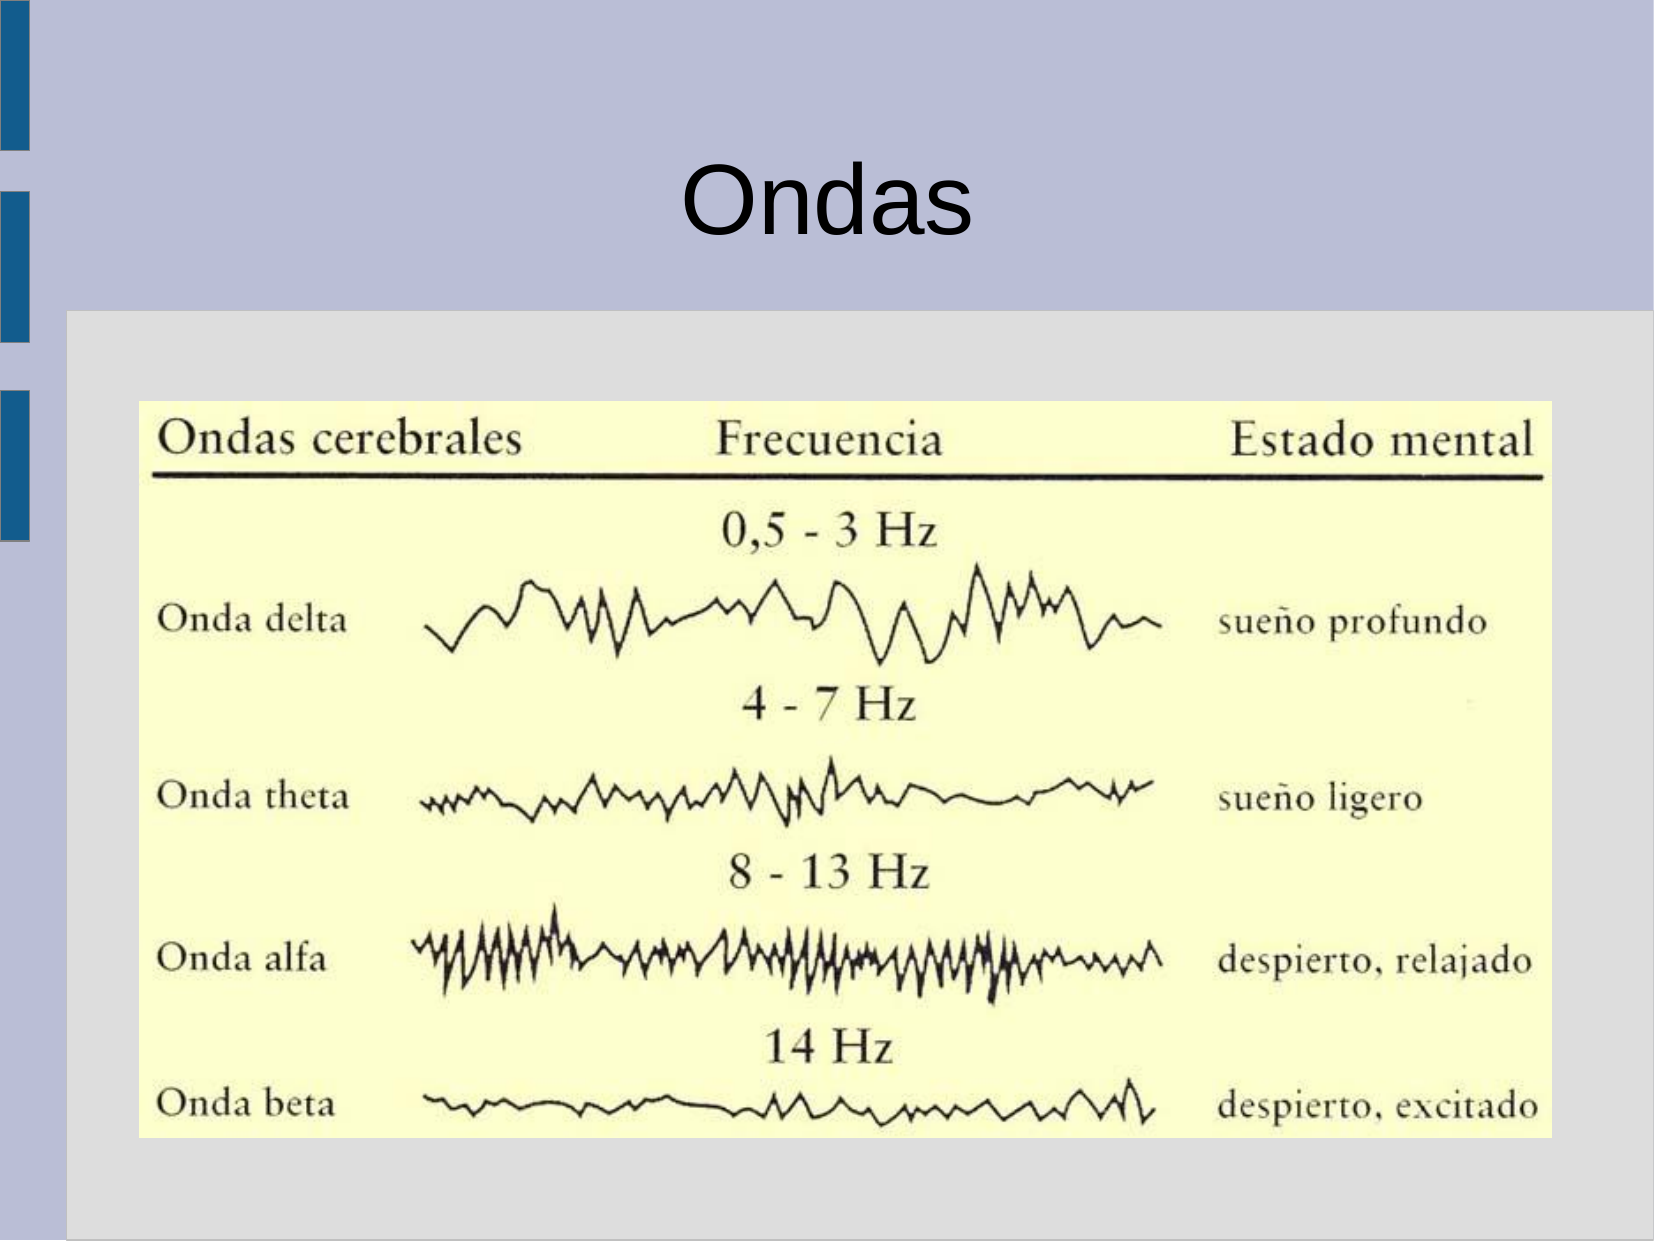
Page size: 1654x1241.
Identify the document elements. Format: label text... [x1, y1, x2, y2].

title Ondas [121, 91, 1534, 299]
picture [139, 401, 1552, 1138]
